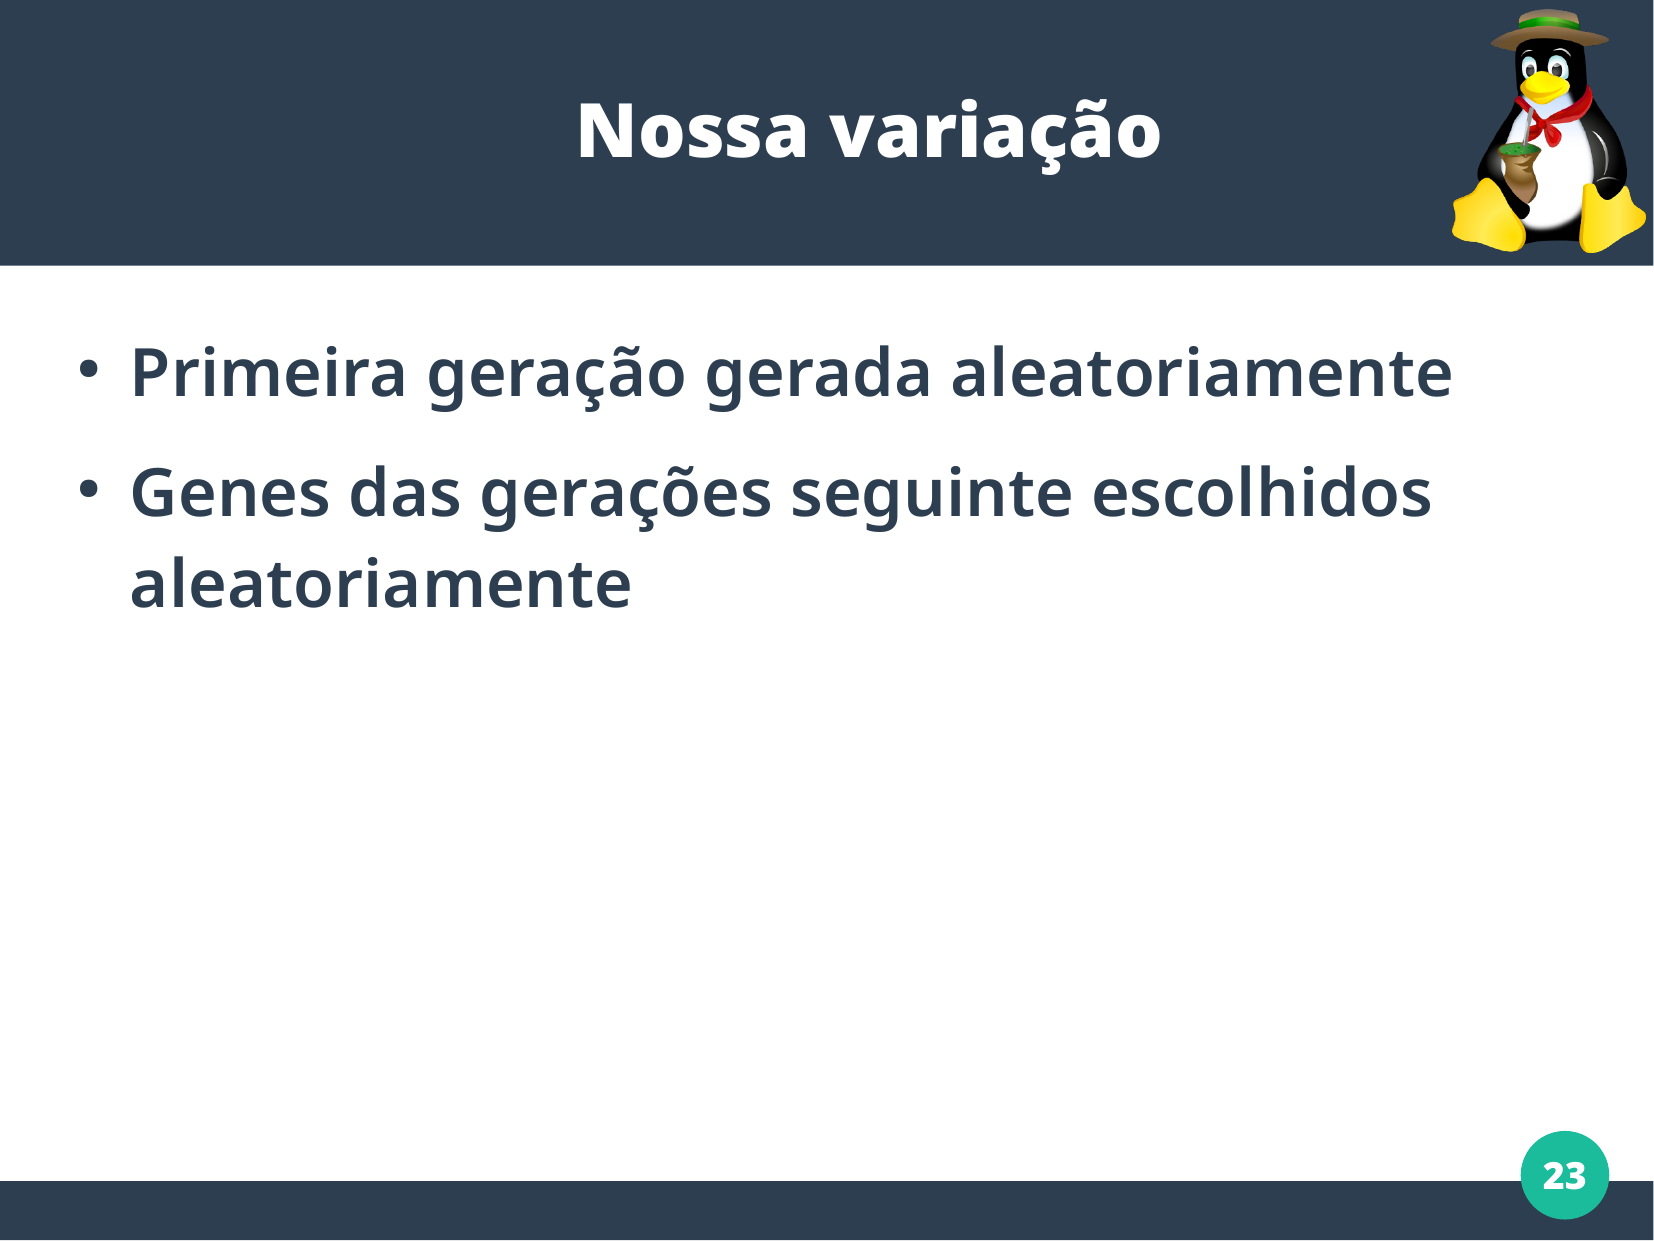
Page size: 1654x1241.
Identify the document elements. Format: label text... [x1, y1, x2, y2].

title Nossa variação [59, 49, 1452, 207]
list Primeira geração gerada aleatoriamente Genes das gerações seguinte escolhidos aleatoriamente [59, 324, 1595, 1152]
picture [1452, 9, 1646, 253]
